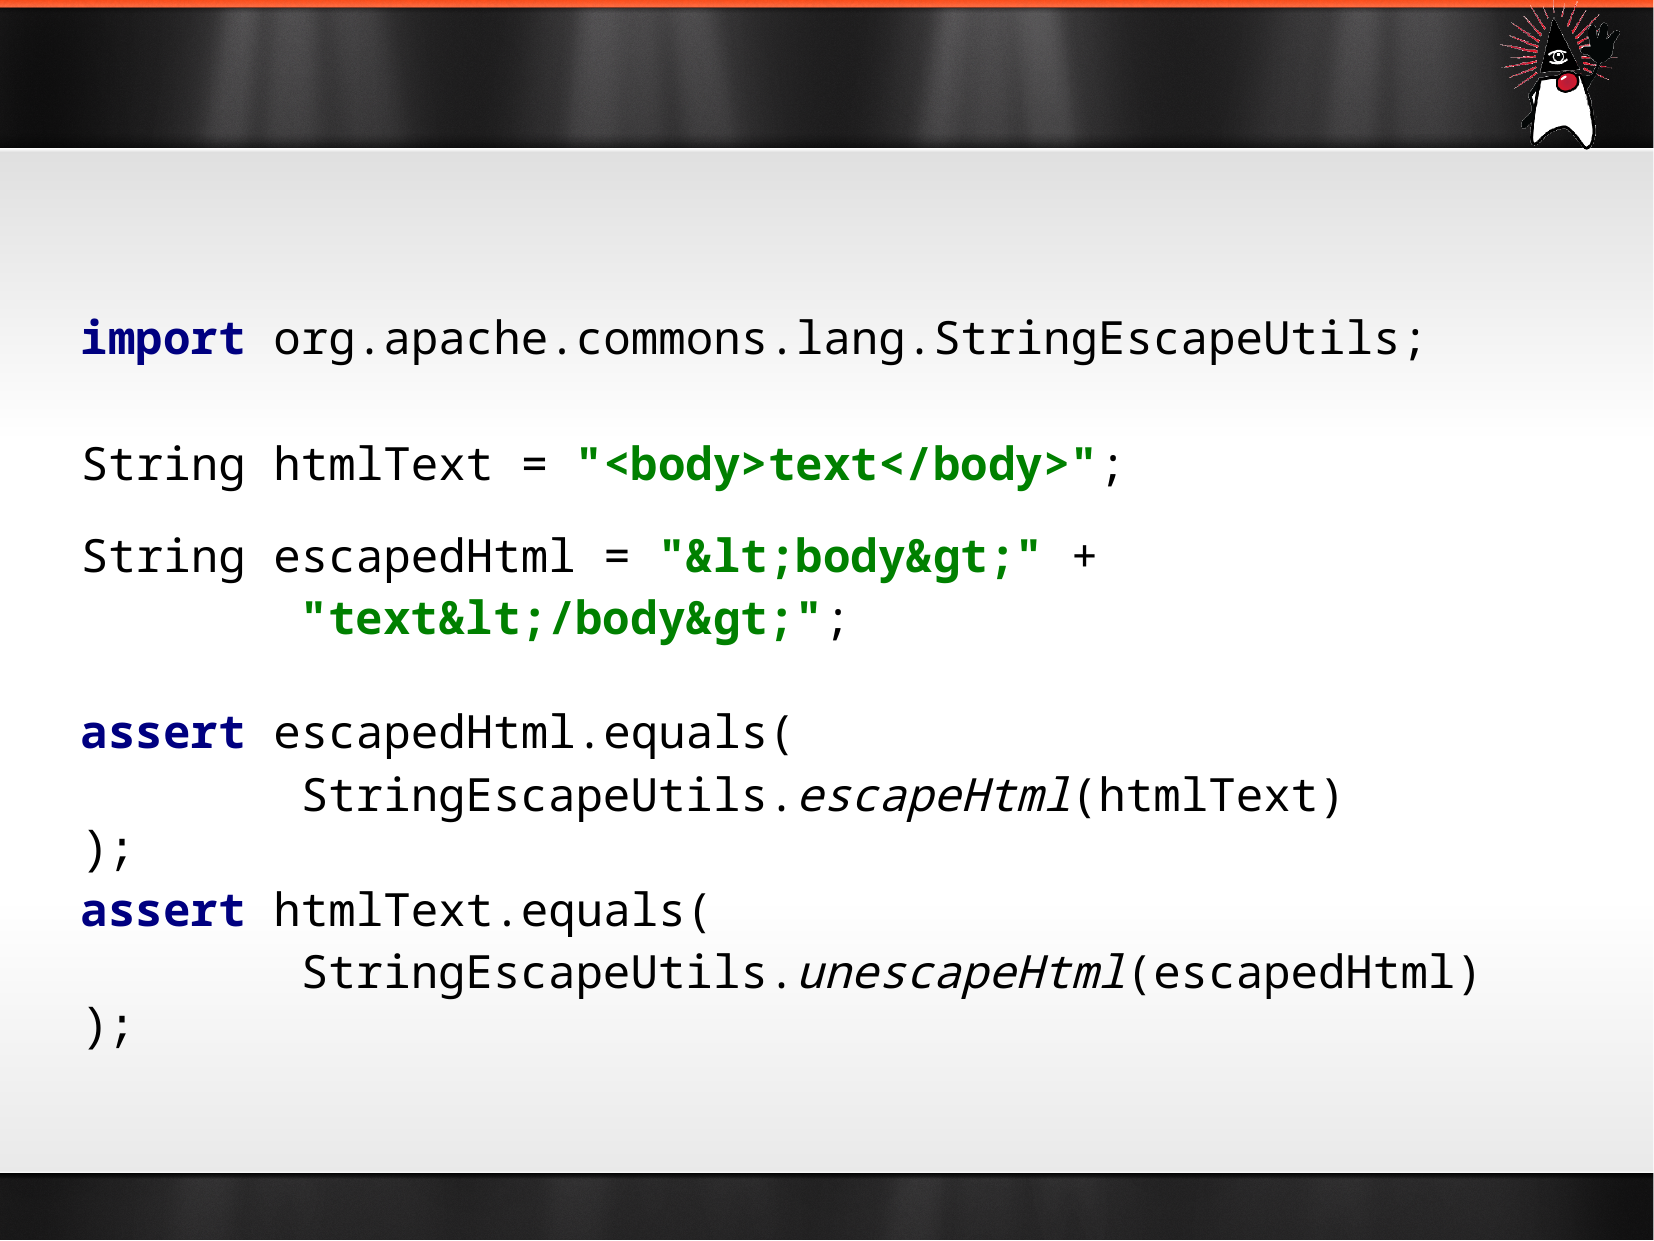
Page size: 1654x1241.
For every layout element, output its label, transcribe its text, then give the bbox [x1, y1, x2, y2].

subtitle import org.apache.commons.lang.StringEscapeUtils; String htmlText = "<body>text</body>"; String escapedHtml = "&lt;body&gt;" + "text&lt;/body&gt;"; assert escapedHtml.equals( StringEscapeUtils.escapeHtml(htmlText) ); assert htmlText.equals( StringEscapeUtils.unescapeHtml(escapedHtml) ); [80, 305, 1654, 1125]
picture [0, 0, 1654, 1240]
